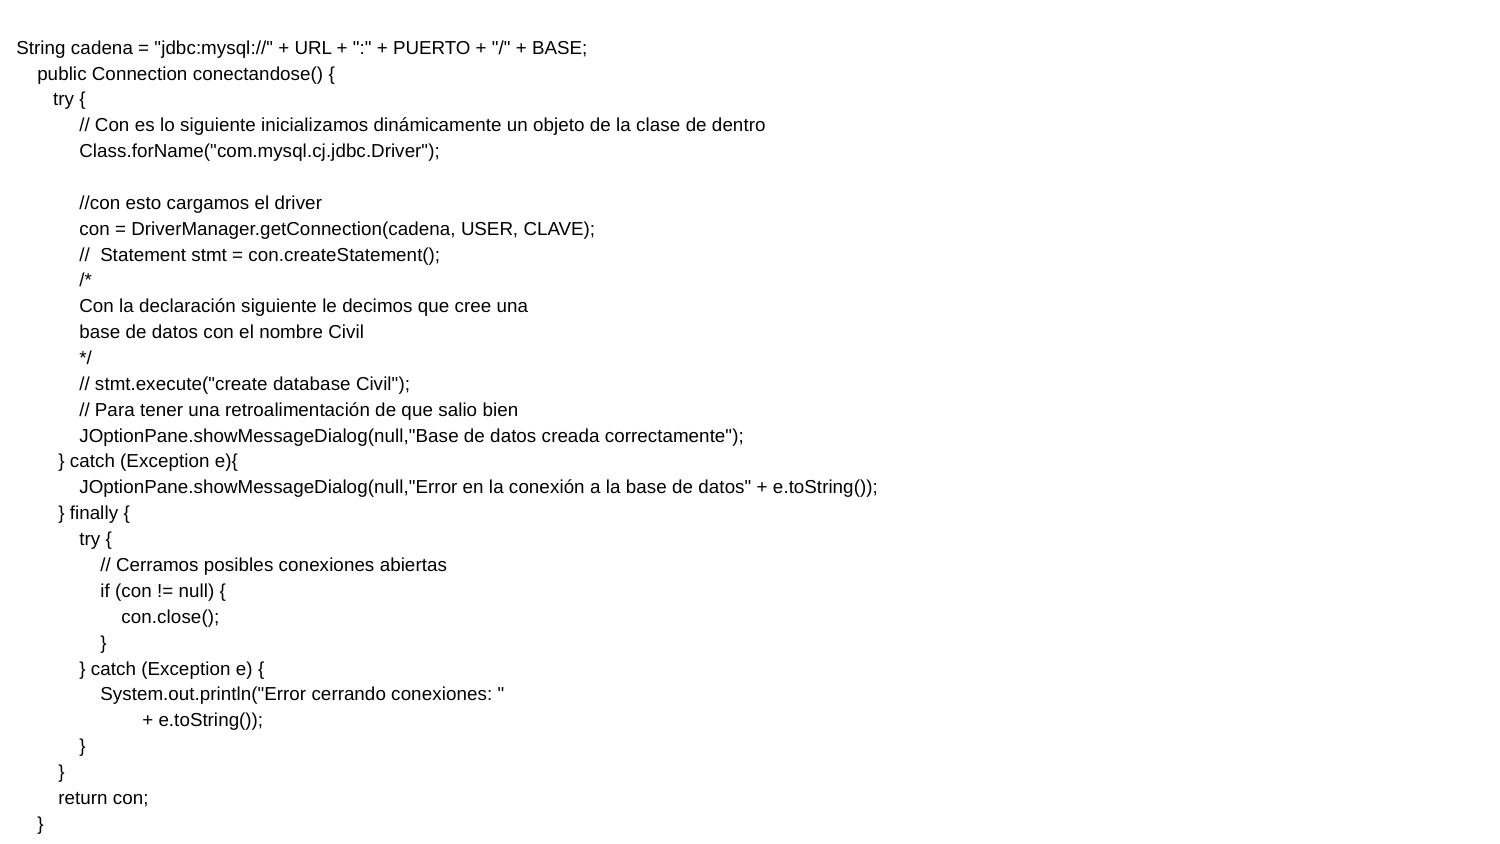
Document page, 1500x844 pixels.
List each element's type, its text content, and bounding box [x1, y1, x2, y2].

text_box String cadena = "jdbc:mysql://" + URL + ":" + PUERTO + "/" + BASE; public Connection conectandose() { try { // Con es lo siguiente inicializamos dinámicamente un objeto de la clase de dentro Class.forName("com.mysql.cj.jdbc.Driver"); //con esto cargamos el driver con = DriverManager.getConnection(cadena, USER, CLAVE); // Statement stmt = con.createStatement(); /* Con la declaración siguiente le decimos que cree una base de datos con el nombre Civil */ // stmt.execute("create database Civil"); // Para tener una retroalimentación de que salio bien JOptionPane.showMessageDialog(null,"Base de datos creada correctamente"); } catch (Exception e){ JOptionPane.showMessageDialog(null,"Error en la conexión a la base de datos" + e.toString()); } finally { try { // Cerramos posibles conexiones abiertas if (con != null) { con.close(); } } catch (Exception e) { System.out.println("Error cerrando conexiones: " + e.toString()); } } return con; } [1, 17, 1486, 844]
